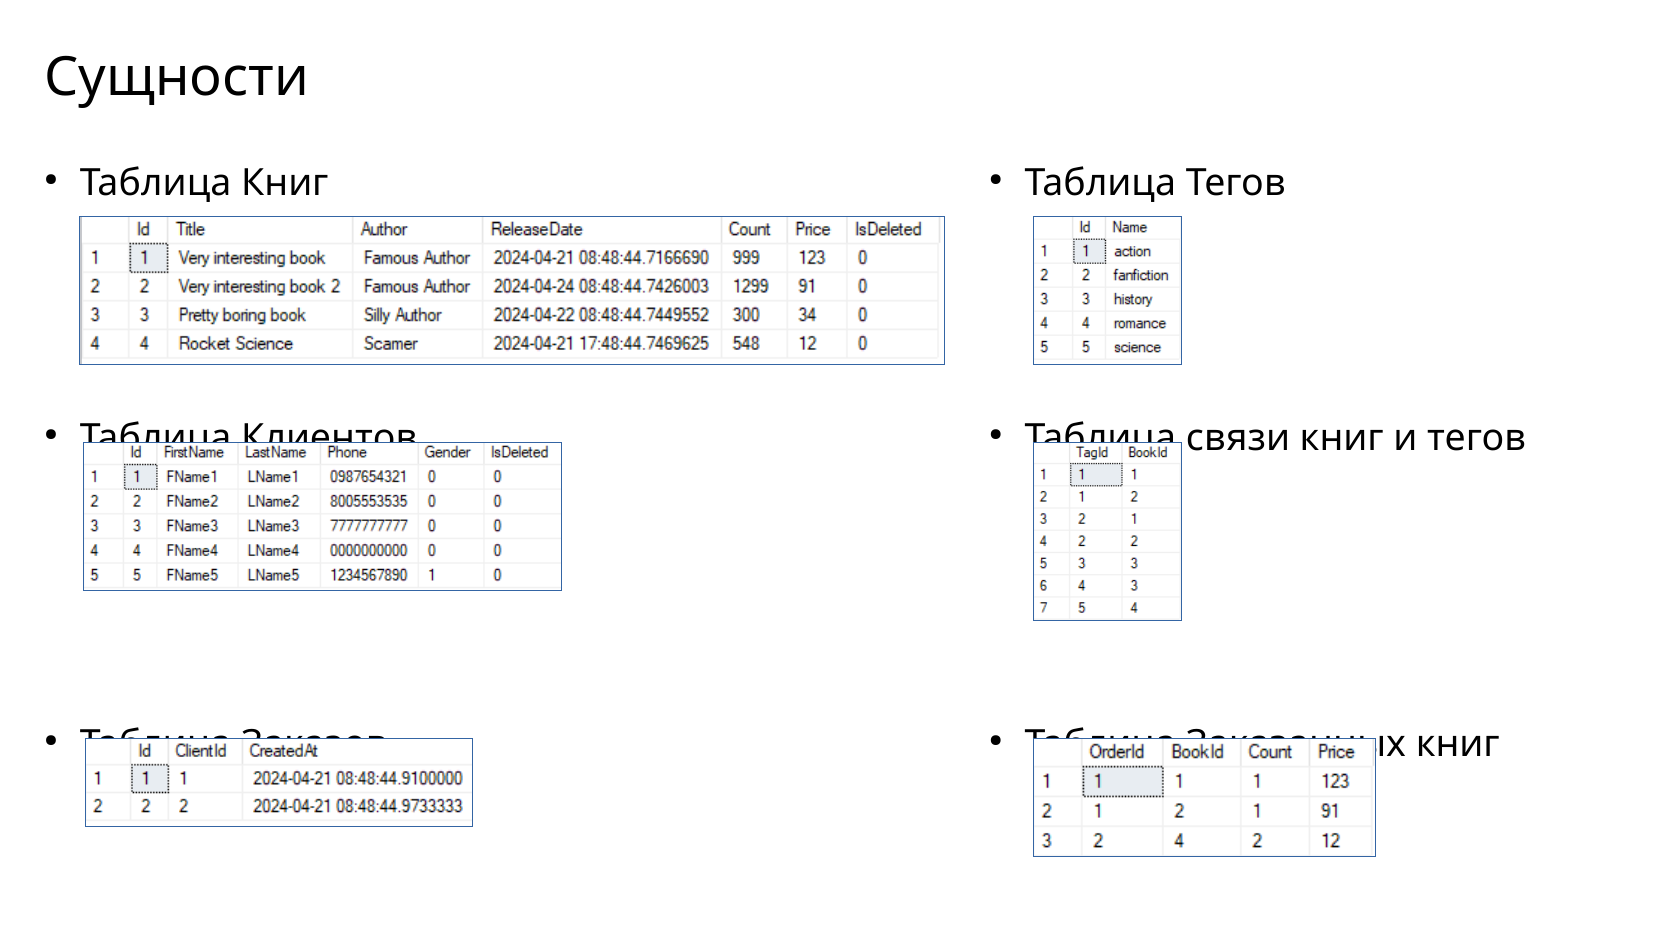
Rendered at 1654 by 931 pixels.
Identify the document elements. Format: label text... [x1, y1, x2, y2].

picture [79, 216, 945, 365]
picture [1033, 442, 1182, 621]
text_box Таблица Книг Таблица Клиентов Таблица Заказов [29, 147, 945, 931]
text_box Сущности [29, 29, 1625, 119]
picture [1033, 216, 1182, 365]
picture [1033, 738, 1376, 857]
picture [85, 738, 473, 827]
picture [83, 442, 562, 591]
text_box Таблица Тегов Таблица связи книг и тегов Таблица Заказанных книг [974, 147, 1654, 931]
